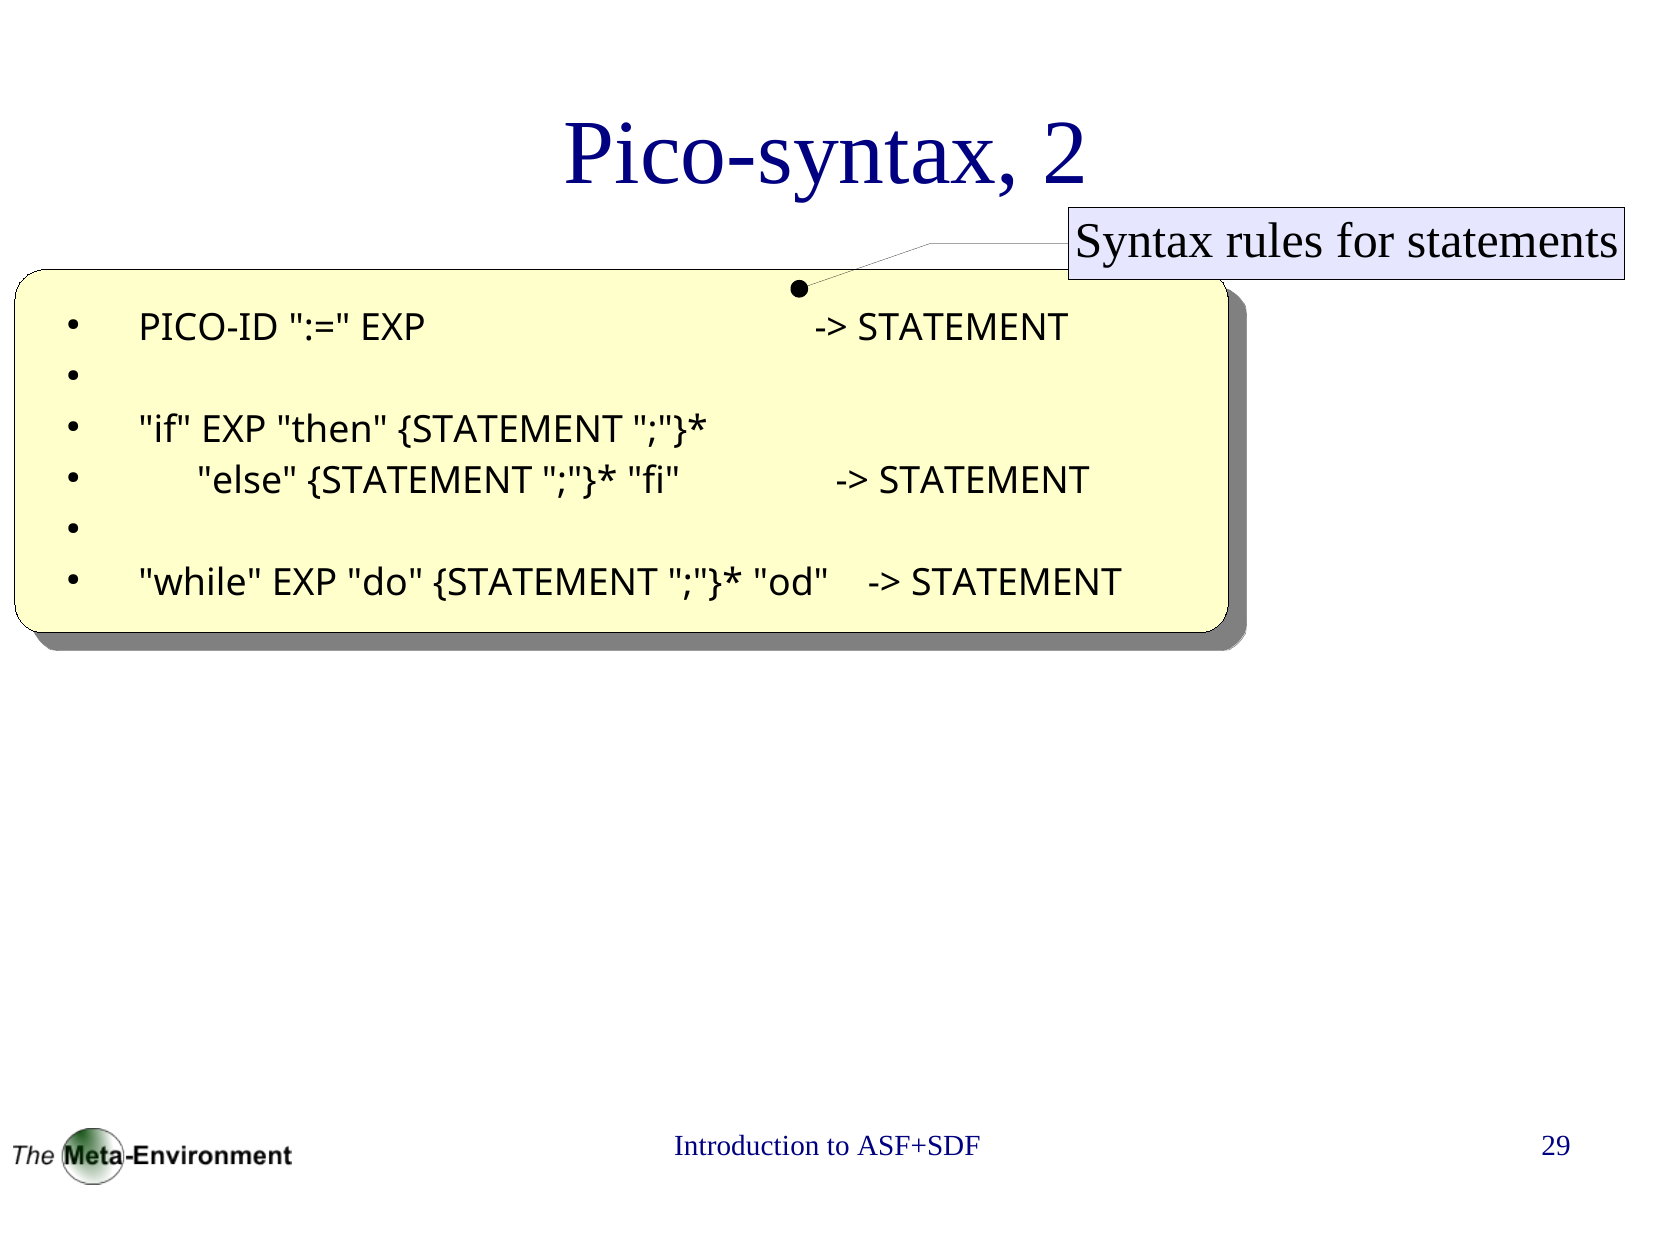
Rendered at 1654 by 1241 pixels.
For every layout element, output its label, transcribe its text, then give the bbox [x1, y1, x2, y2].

text_box [14, 269, 1229, 633]
title Pico-syntax, 2 [82, 49, 1571, 257]
picture [13, 1128, 292, 1185]
text_box PICO-ID ":=" EXP -> STATEMENT "if" EXP "then" {STATEMENT ";"}* "else" {STATEMENT ";"}* "fi" -> STATEMENT "while" EXP "do" {STATEMENT ";"}* "od" -> STATEMENT [44, 292, 1202, 622]
text_box Syntax rules for statements [1068, 207, 1625, 280]
